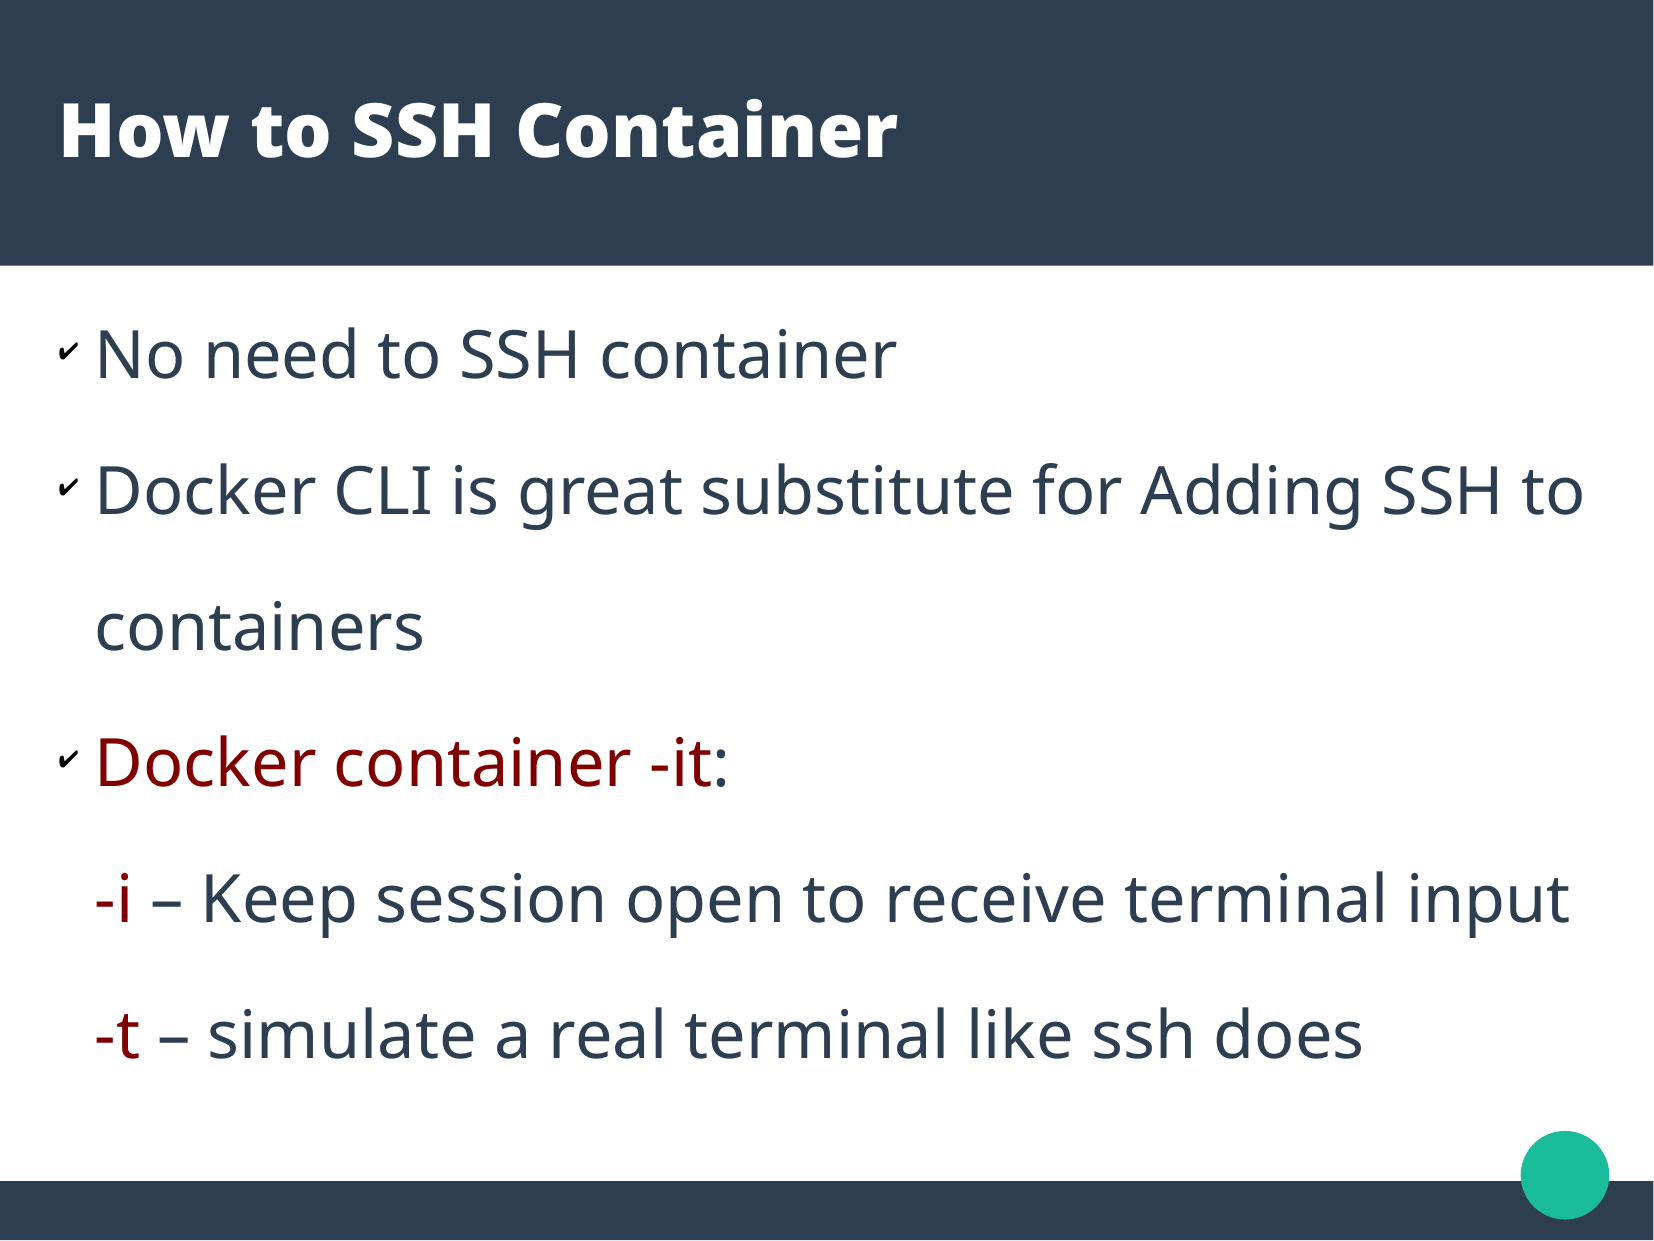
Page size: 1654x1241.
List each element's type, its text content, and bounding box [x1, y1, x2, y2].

subtitle No need to SSH container Docker CLI is great substitute for Adding SSH to containers Docker container -it: -i – Keep session open to receive terminal input -t – simulate a real terminal like ssh does [59, 291, 1595, 1186]
title How to SSH Container [59, 40, 1595, 216]
